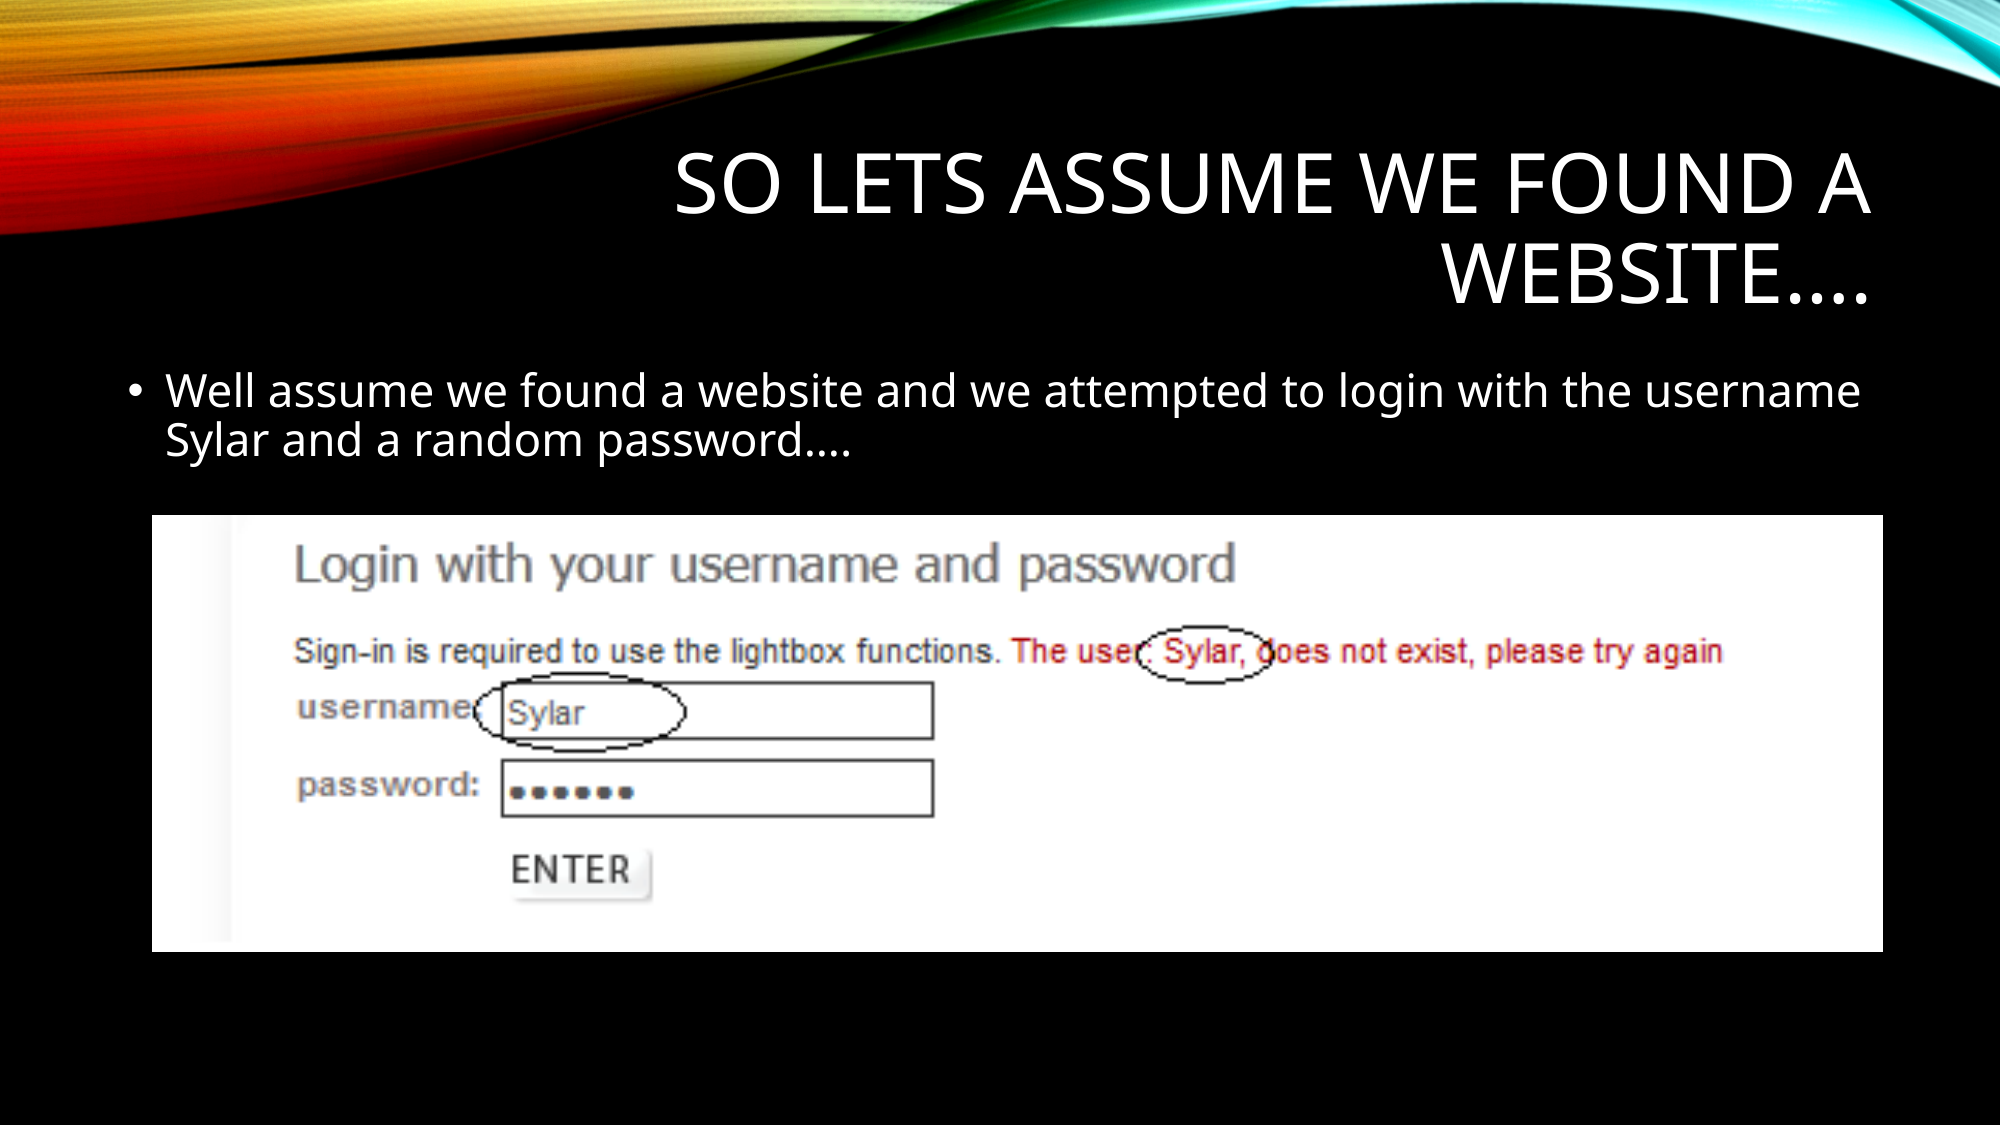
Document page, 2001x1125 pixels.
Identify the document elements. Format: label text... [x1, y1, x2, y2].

title So lets assume we found a website…. [474, 125, 1888, 338]
picture [0, 0, 2000, 237]
picture [152, 515, 1883, 952]
list Well assume we found a website and we attempted to login with the username Sylar and a random password…. [112, 360, 1888, 1021]
